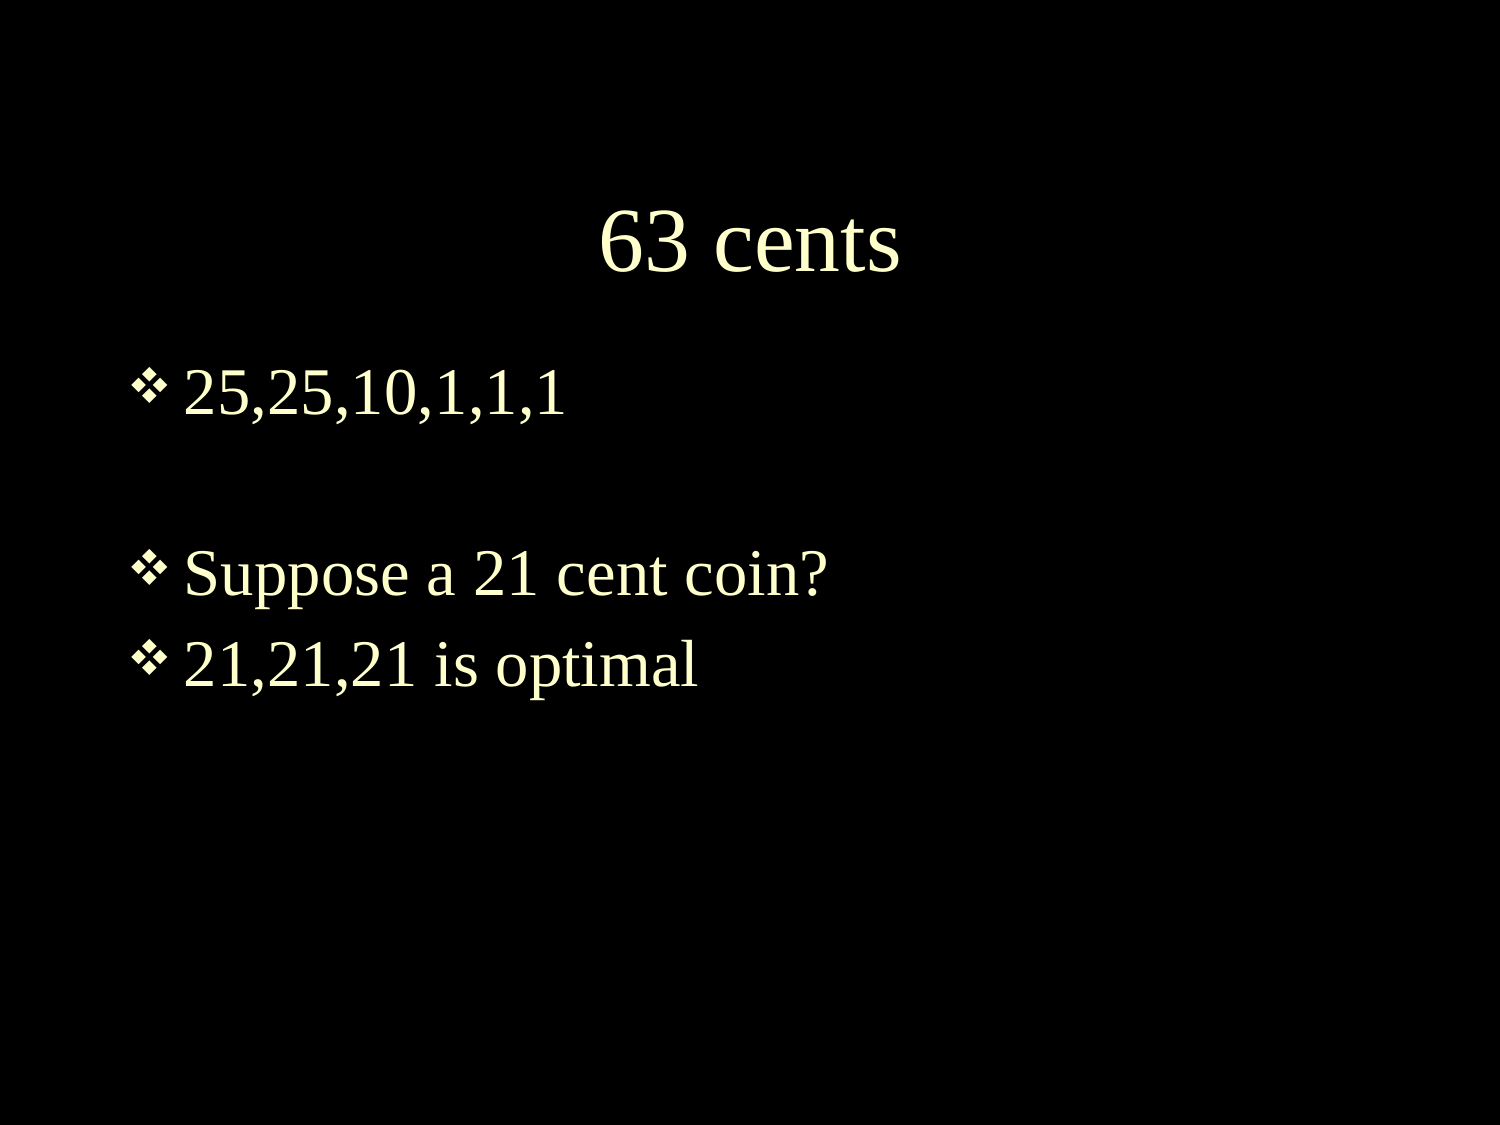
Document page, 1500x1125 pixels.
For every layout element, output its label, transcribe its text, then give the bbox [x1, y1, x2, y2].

list 25,25,10,1,1,1 Suppose a 21 cent coin? 21,21,21 is optimal [112, 347, 1482, 1026]
title 63 cents [22, 145, 1480, 336]
